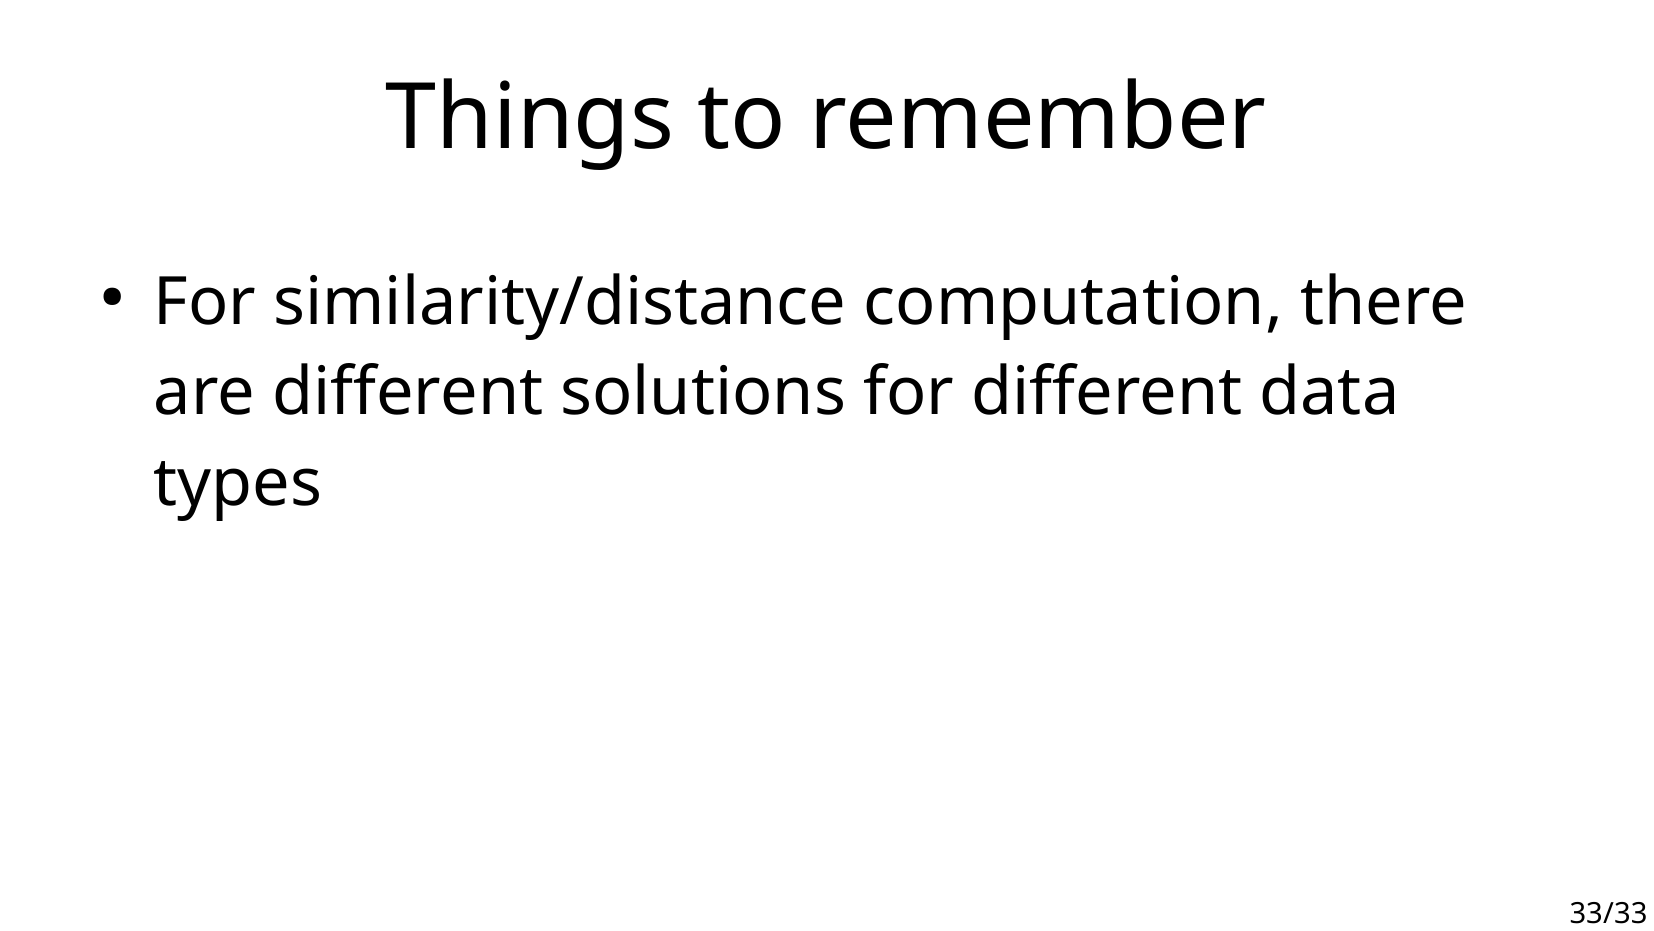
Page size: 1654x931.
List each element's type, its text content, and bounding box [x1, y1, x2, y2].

title Things to remember [82, 1, 1571, 226]
list For similarity/distance computation, there are different solutions for different data types [82, 253, 1571, 793]
